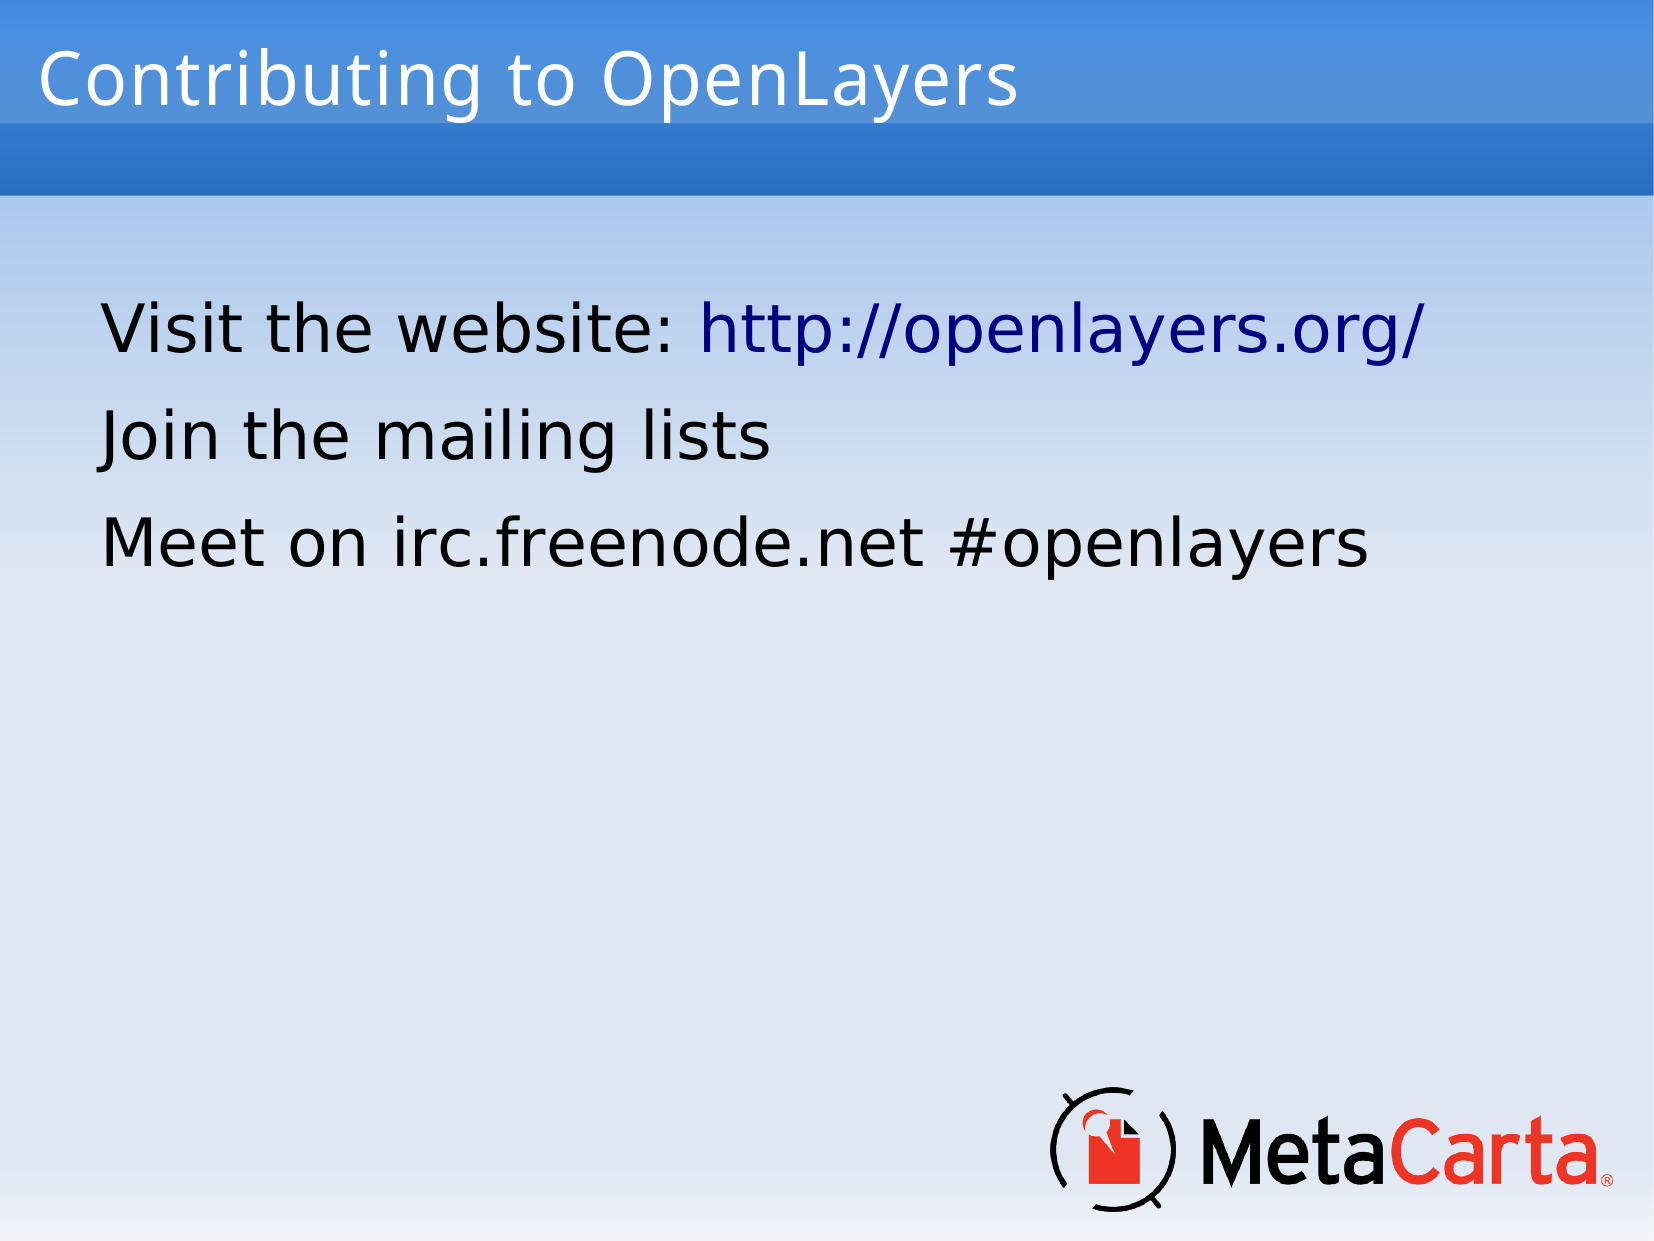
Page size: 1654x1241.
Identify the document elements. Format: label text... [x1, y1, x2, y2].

title Contributing to OpenLayers [37, 2, 1463, 151]
picture [0, 0, 1654, 1241]
list Visit the website: http://openlayers.org/ Join the mailing lists Meet on irc.freenode.net #openlayers [82, 290, 1571, 1109]
